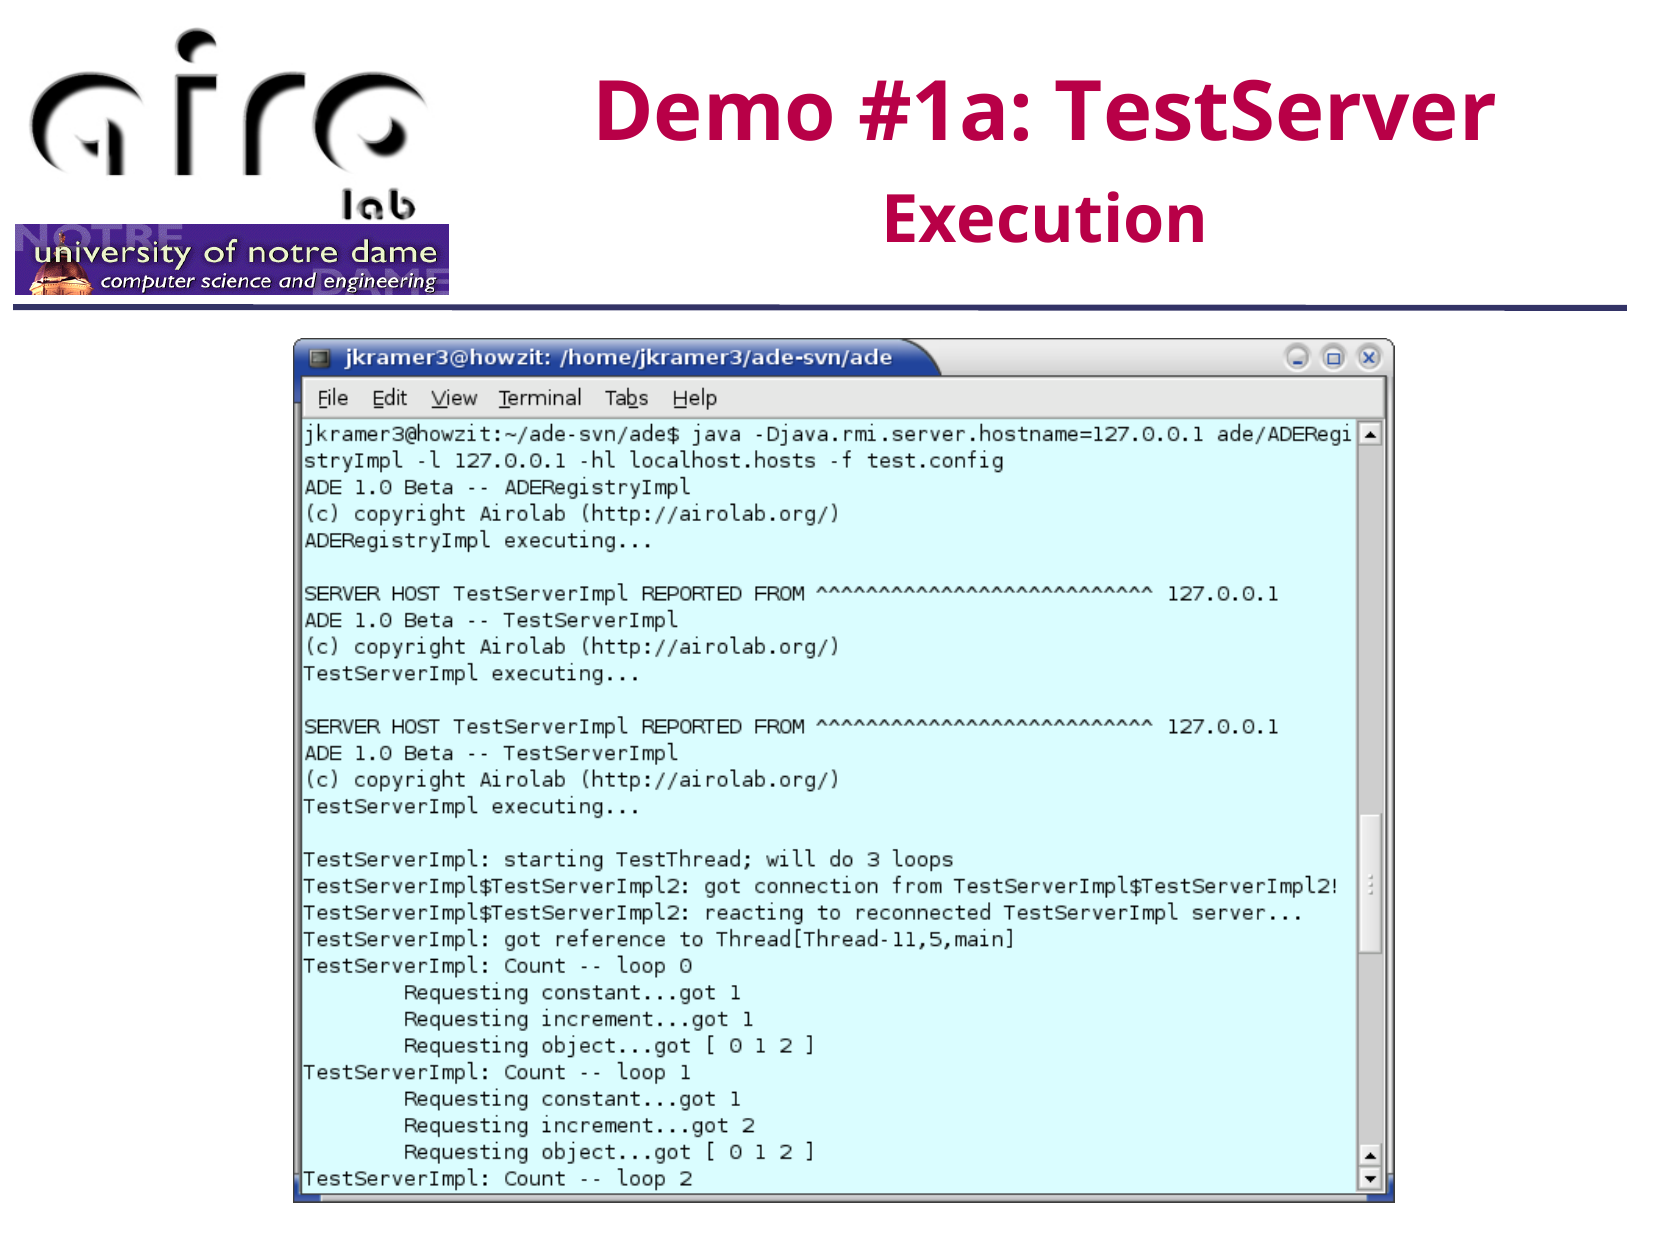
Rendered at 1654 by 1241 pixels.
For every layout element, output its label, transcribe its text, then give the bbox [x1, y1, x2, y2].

picture [293, 338, 1395, 1203]
picture [9, 8, 456, 295]
title Demo #1a: TestServer Execution [461, 23, 1629, 282]
